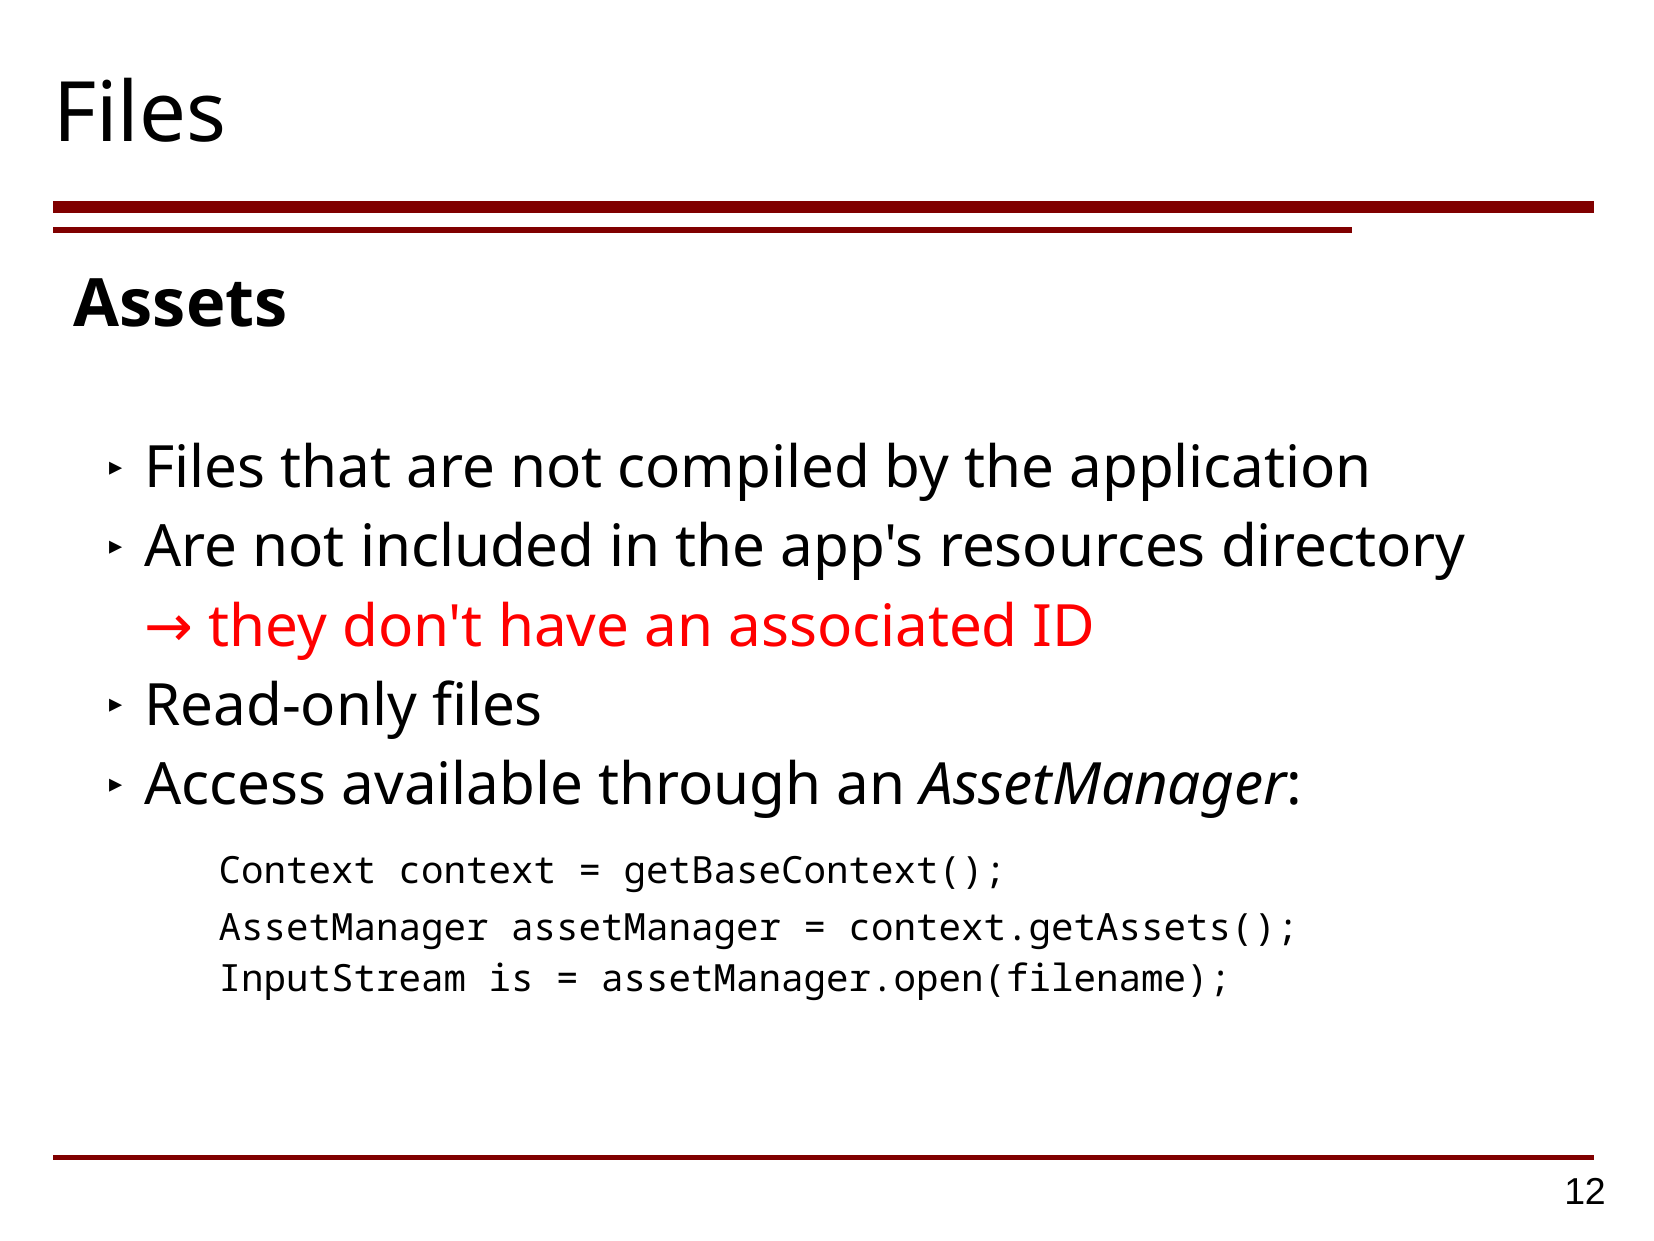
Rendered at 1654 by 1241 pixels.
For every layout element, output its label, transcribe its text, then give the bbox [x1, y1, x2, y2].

text_box Assets Files that are not compiled by the application Are not included in the app's resources directory → they don't have an associated ID Read-only files Access available through an AssetManager: Context context = getBaseContext(); AssetManager assetManager = context.getAssets(); InputStream is = assetManager.open(filename); [59, 248, 1595, 993]
text_box <número> [35, 1163, 1654, 1221]
text_box [58, 240, 1408, 1152]
subtitle Files [53, 48, 1542, 172]
